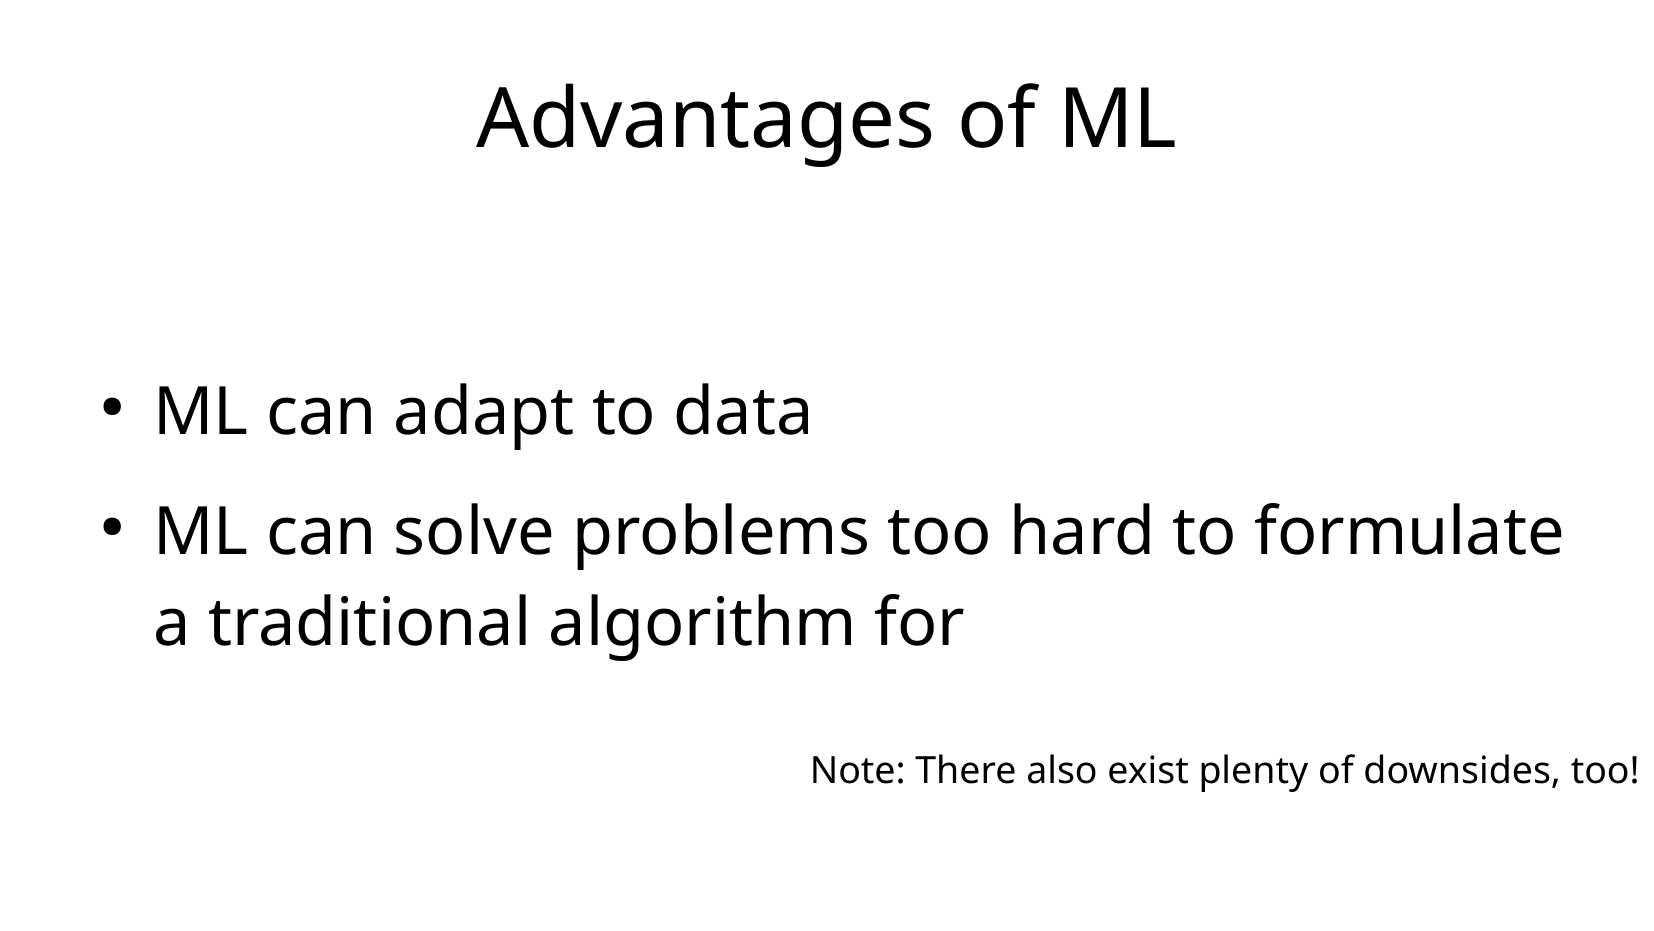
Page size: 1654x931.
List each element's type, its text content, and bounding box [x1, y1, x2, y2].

list ML can adapt to data ML can solve problems too hard to formulate a traditional algorithm for [82, 217, 1571, 811]
text_box Note: There also exist plenty of downsides, too! [795, 735, 1611, 796]
title Advantages of ML [82, 37, 1571, 193]
